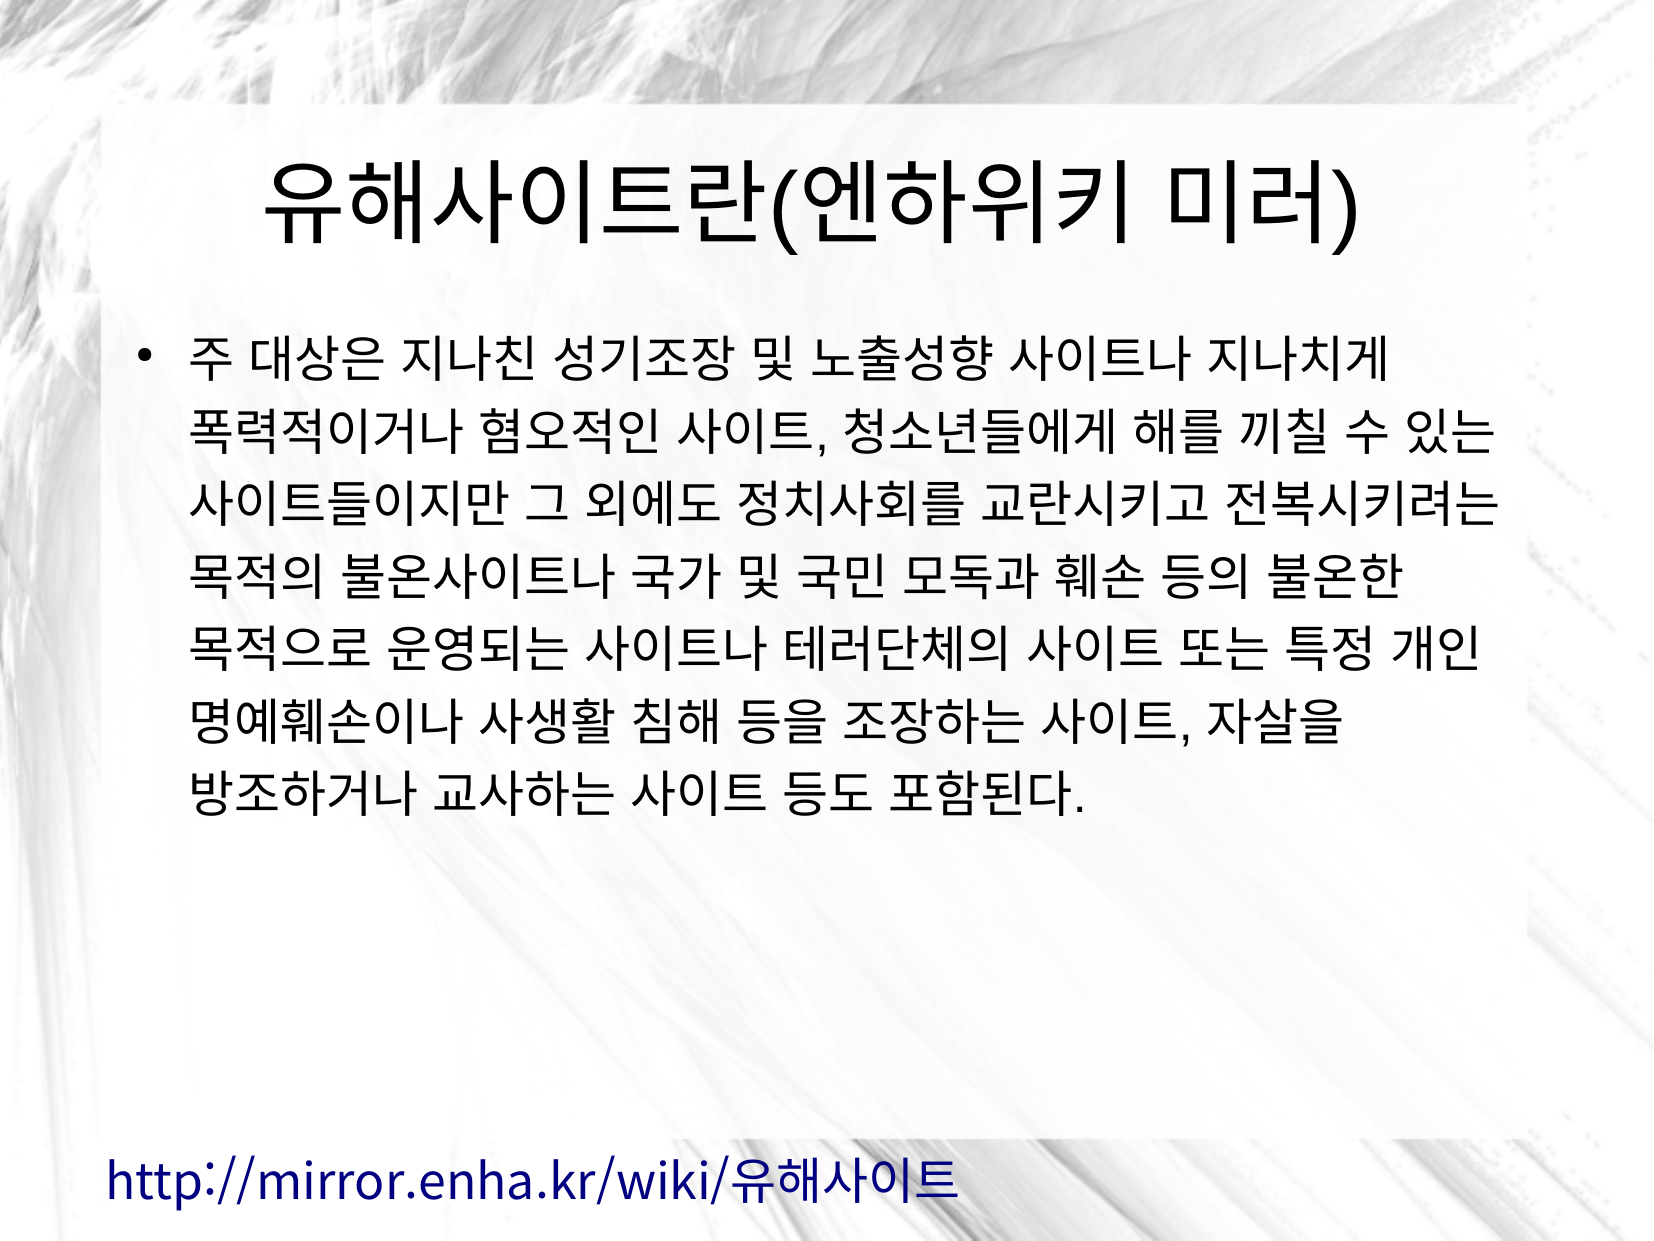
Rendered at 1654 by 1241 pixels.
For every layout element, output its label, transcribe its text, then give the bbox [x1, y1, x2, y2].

picture [0, 0, 1654, 1241]
text_box http://mirror.enha.kr/wiki/유해사이트 [90, 1133, 1583, 1207]
title 유해사이트란(엔하위키 미러) [118, 112, 1506, 281]
list 주 대상은 지나친 성기조장 및 노출성향 사이트나 지나치게 폭력적이거나 혐오적인 사이트, 청소년들에게 해를 끼칠 수 있는 사이트들이지만 그 외에도 정치사회를 교란시키고 전복시키려는 목적의 불온사이트나 국가 및 국민 모독과 훼손 등의 불온한 목적으로 운영되는 사이트나 테러단체의 사이트 또는 특정 개인 명예훼손이나 사생활 침해 등을 조장하는 사이트, 자살을 방조하거나 교사하는 사이트 등도 포함된다. [118, 319, 1571, 945]
